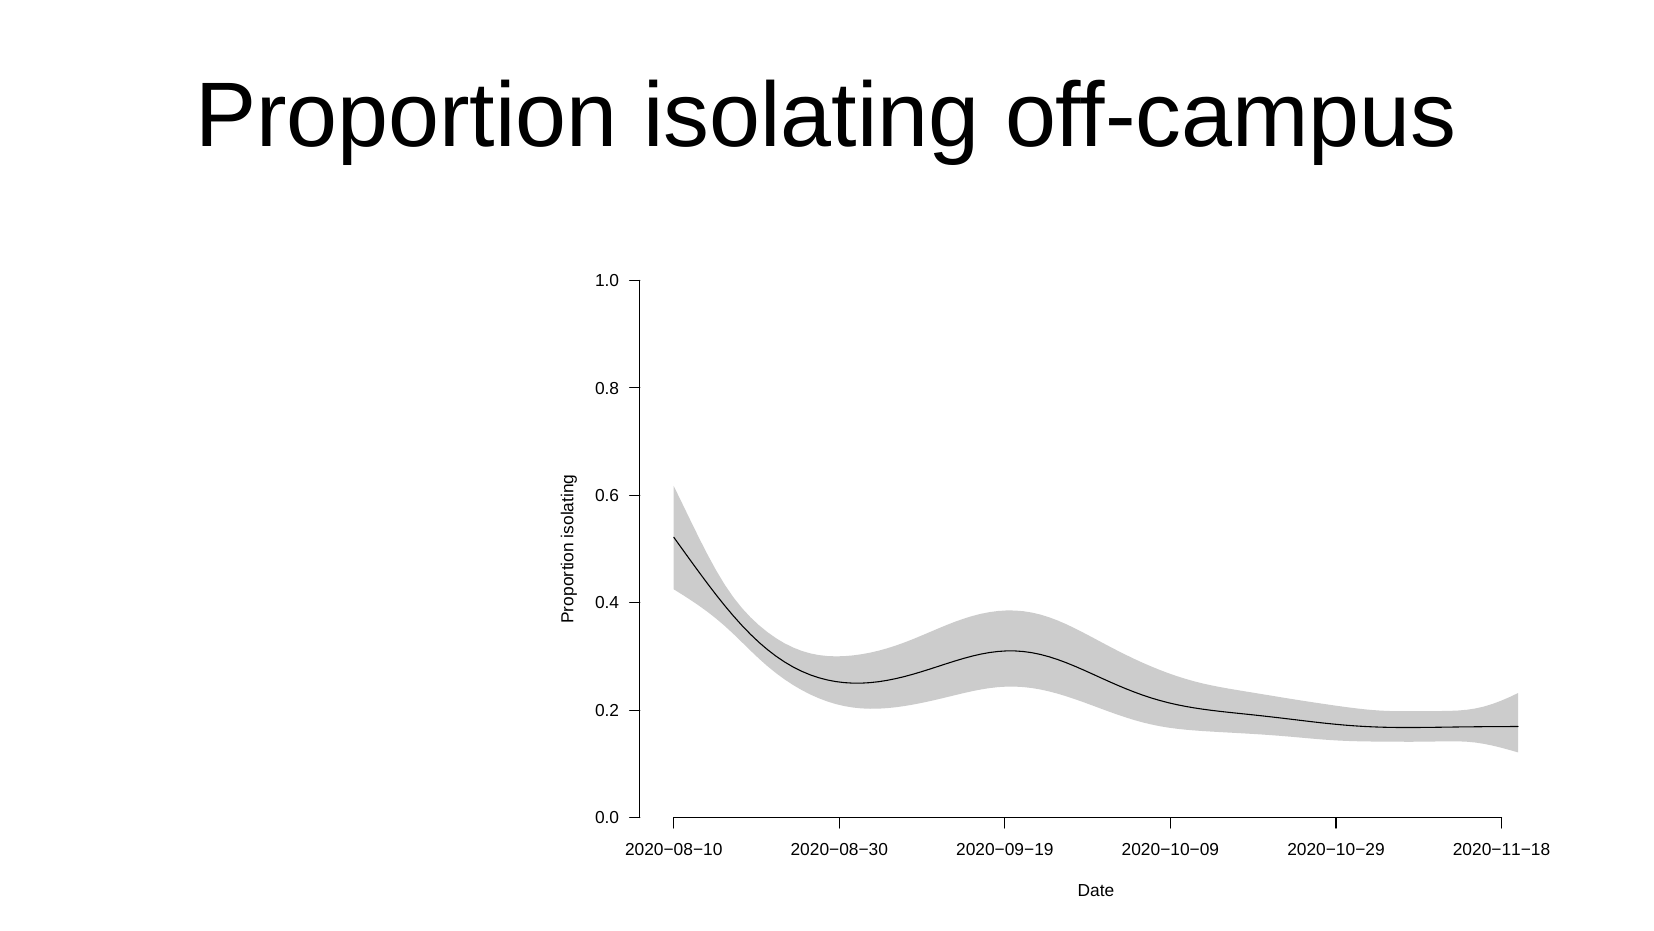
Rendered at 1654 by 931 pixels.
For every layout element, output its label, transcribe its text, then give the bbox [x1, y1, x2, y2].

picture [554, 195, 1596, 924]
title Proportion isolating off-campus [82, 37, 1571, 193]
